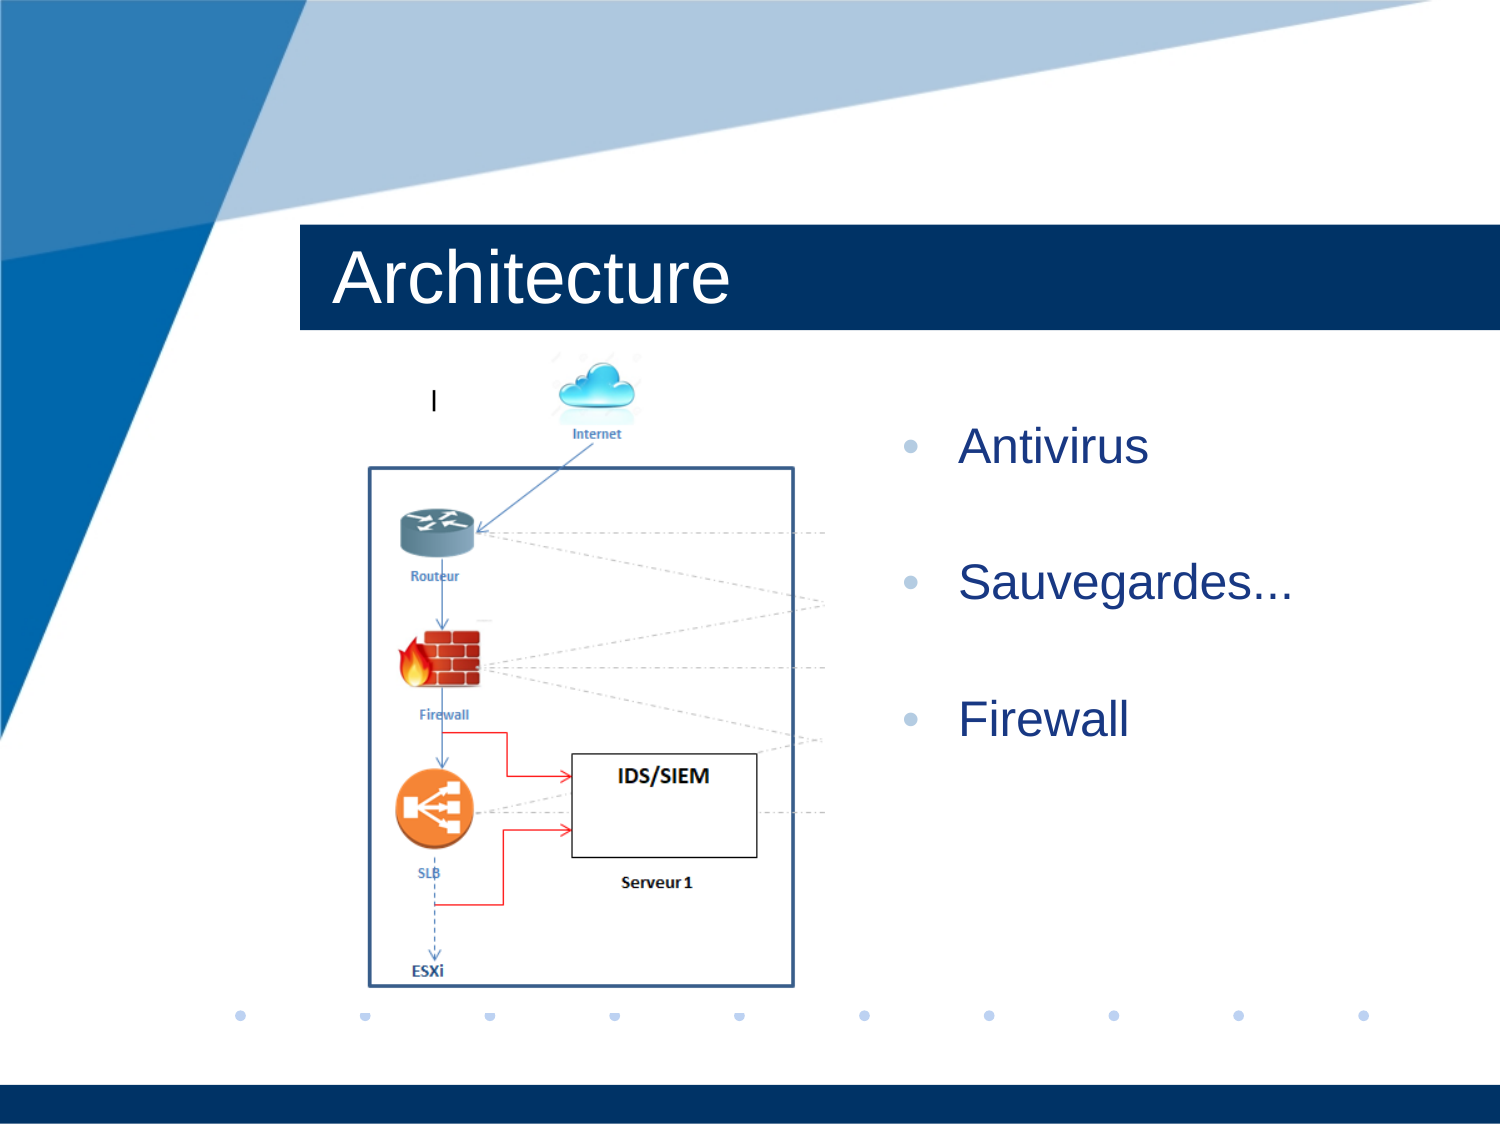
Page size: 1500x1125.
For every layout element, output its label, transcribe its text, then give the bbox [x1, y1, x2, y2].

list Antivirus Sauvegardes... Firewall [902, 350, 1476, 1013]
picture [0, 0, 1500, 842]
title Architecture [300, 224, 1500, 331]
picture [348, 349, 825, 1013]
